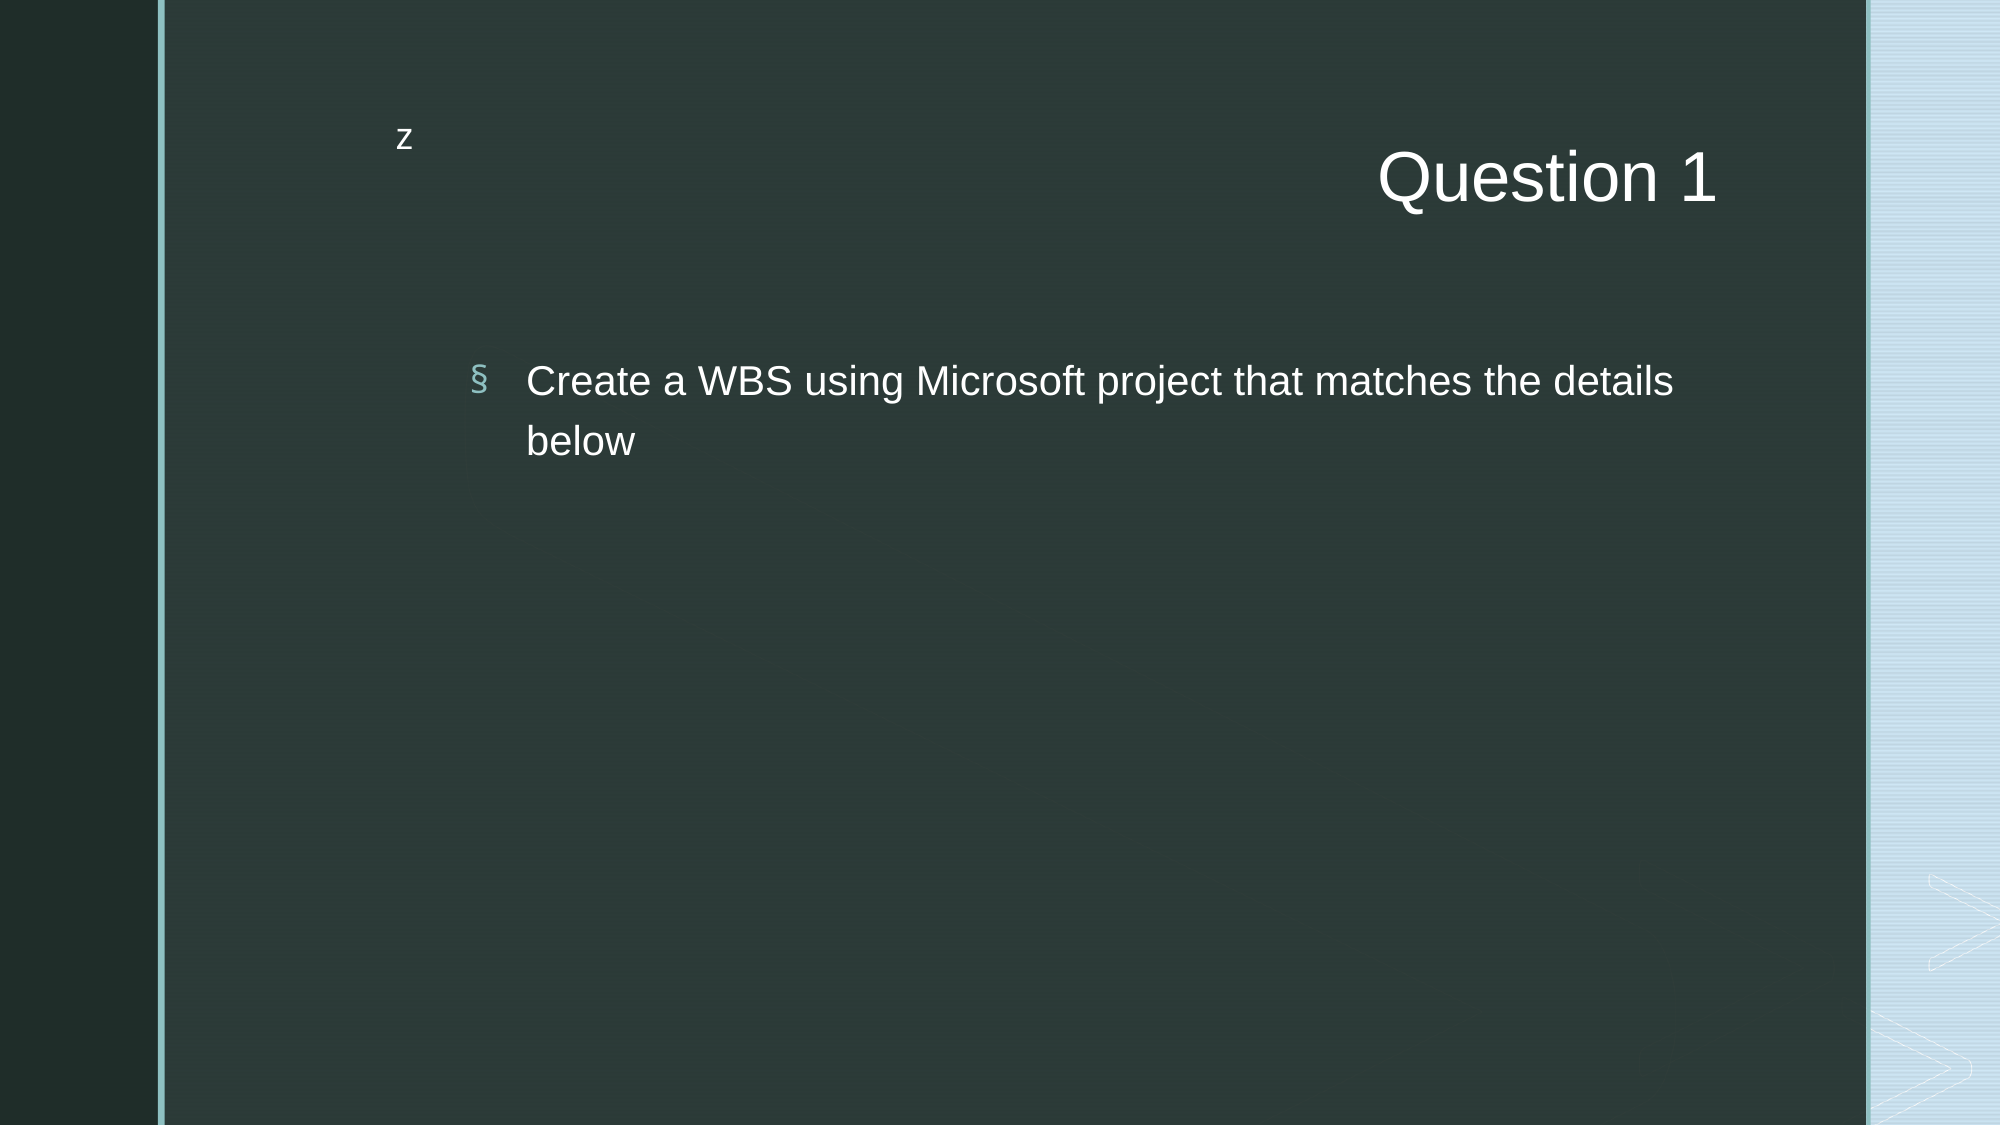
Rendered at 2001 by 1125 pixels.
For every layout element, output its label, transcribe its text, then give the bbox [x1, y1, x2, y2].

title Question 1 [428, 132, 1734, 310]
list Create a WBS using Microsoft project that matches the details below [454, 336, 1734, 993]
picture [1871, 0, 2000, 1125]
